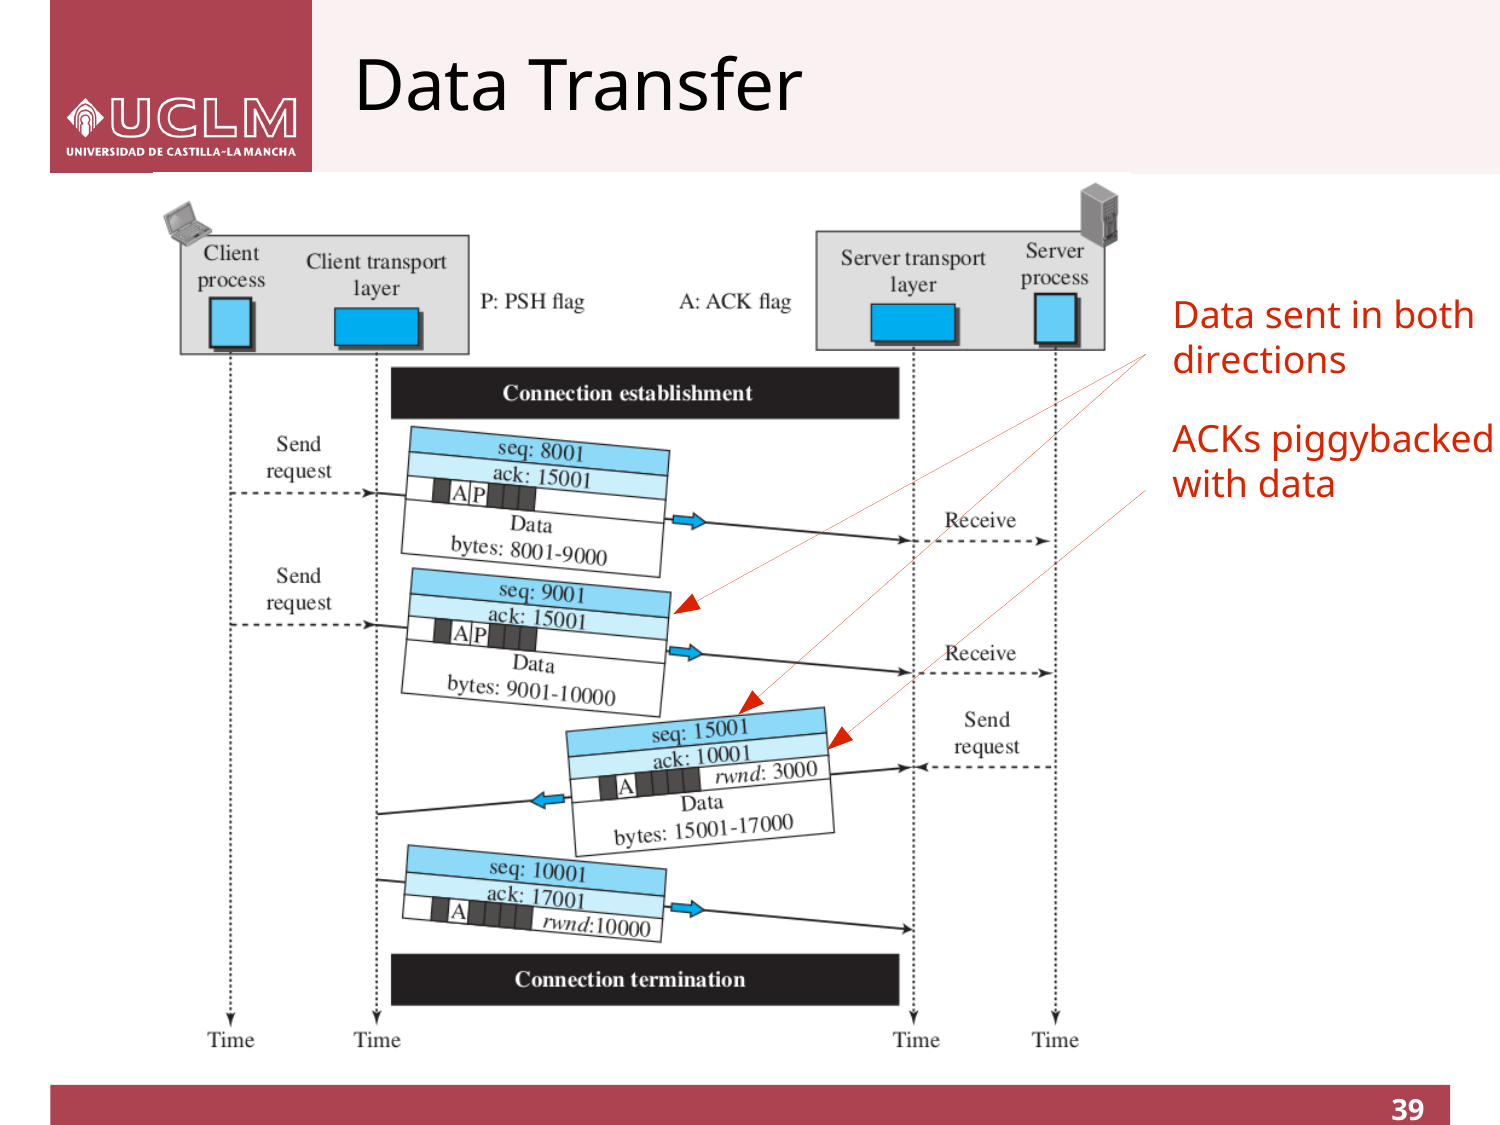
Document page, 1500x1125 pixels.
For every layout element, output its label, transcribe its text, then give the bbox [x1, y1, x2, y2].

text_box Data sent in both directions [1157, 283, 1463, 389]
title Data Transfer [353, 6, 1425, 168]
text_box ACKs piggybacked with data [1157, 407, 1500, 513]
picture [50, 0, 1131, 1069]
